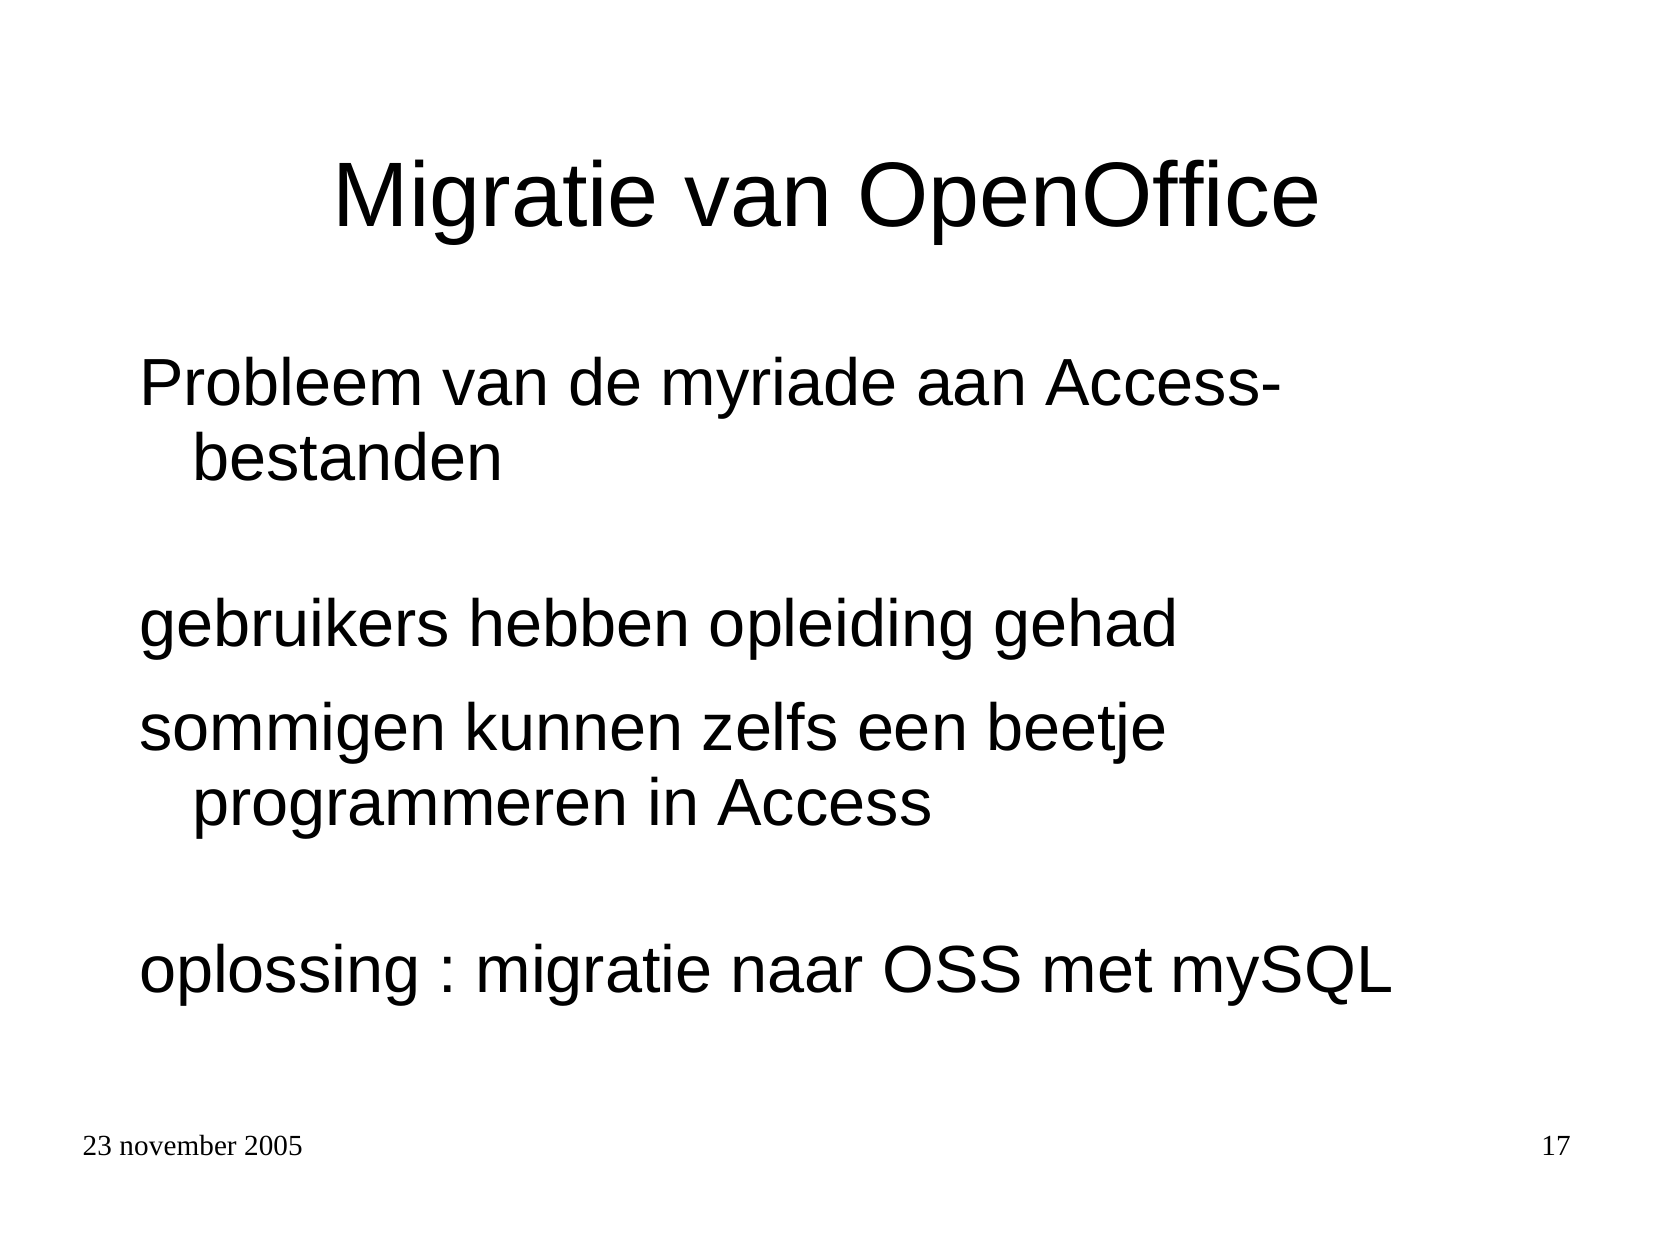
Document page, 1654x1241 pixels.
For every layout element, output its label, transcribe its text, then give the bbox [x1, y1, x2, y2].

title Migratie van OpenOffice [121, 91, 1534, 299]
list Probleem van de myriade aan Access-bestanden gebruikers hebben opleiding gehad sommigen kunnen zelfs een beetje programmeren in Access oplossing : migratie naar OSS met mySQL [121, 344, 1534, 1127]
